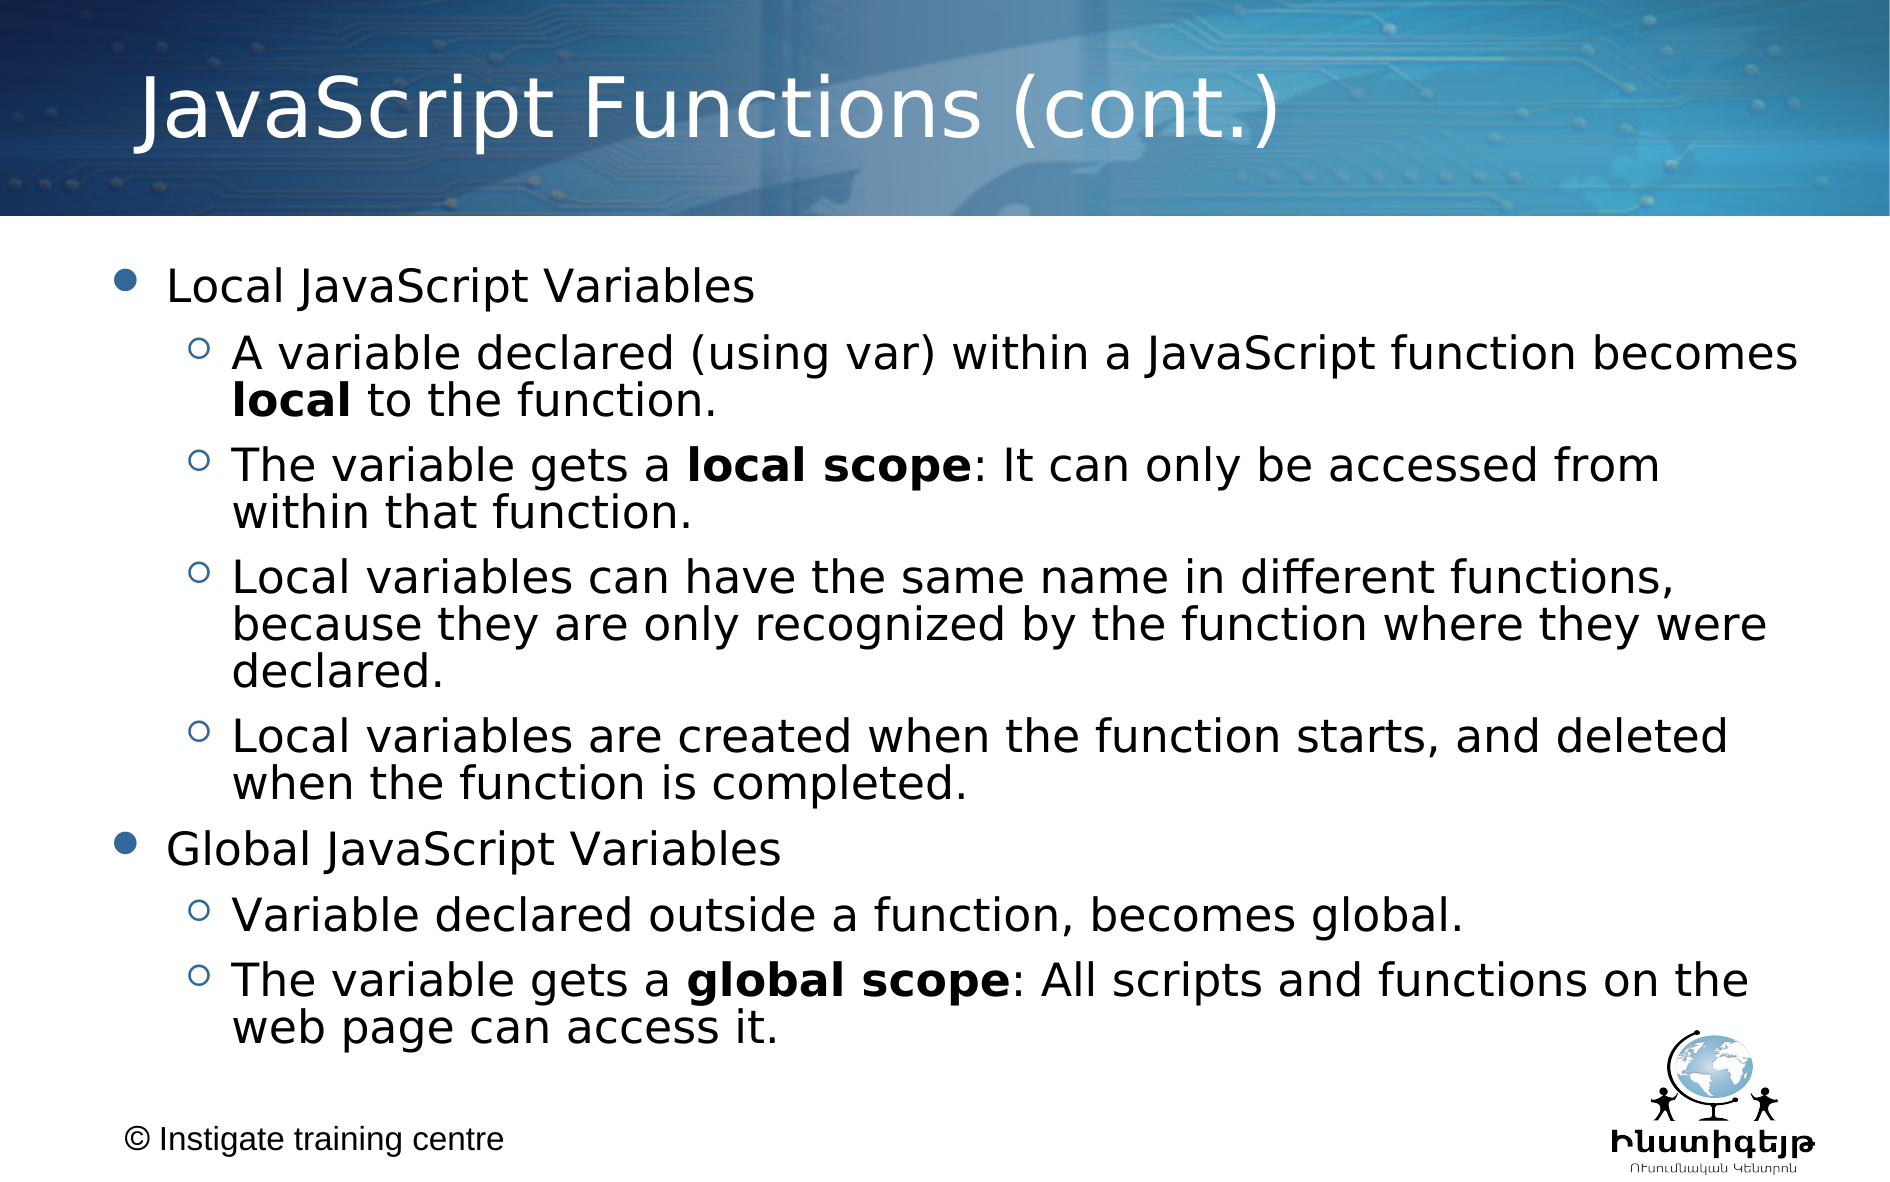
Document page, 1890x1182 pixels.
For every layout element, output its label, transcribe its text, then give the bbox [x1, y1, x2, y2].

list Local JavaScript Variables A variable declared (using var) within a JavaScript function becomes local to the function. The variable gets a local scope: It can only be accessed from within that function. Local variables can have the same name in different functions, because they are only recognized by the function where they were declared. Local variables are created when the function starts, and deleted when the function is completed. Global JavaScript Variables Variable declared outside a function, becomes global. The variable gets a global scope: All scripts and functions on the web page can access it. [110, 264, 1801, 291]
picture [1612, 1030, 1815, 1175]
text_box JavaScript Functions (cont.) [138, 82, 1801, 91]
picture [0, 0, 1890, 216]
